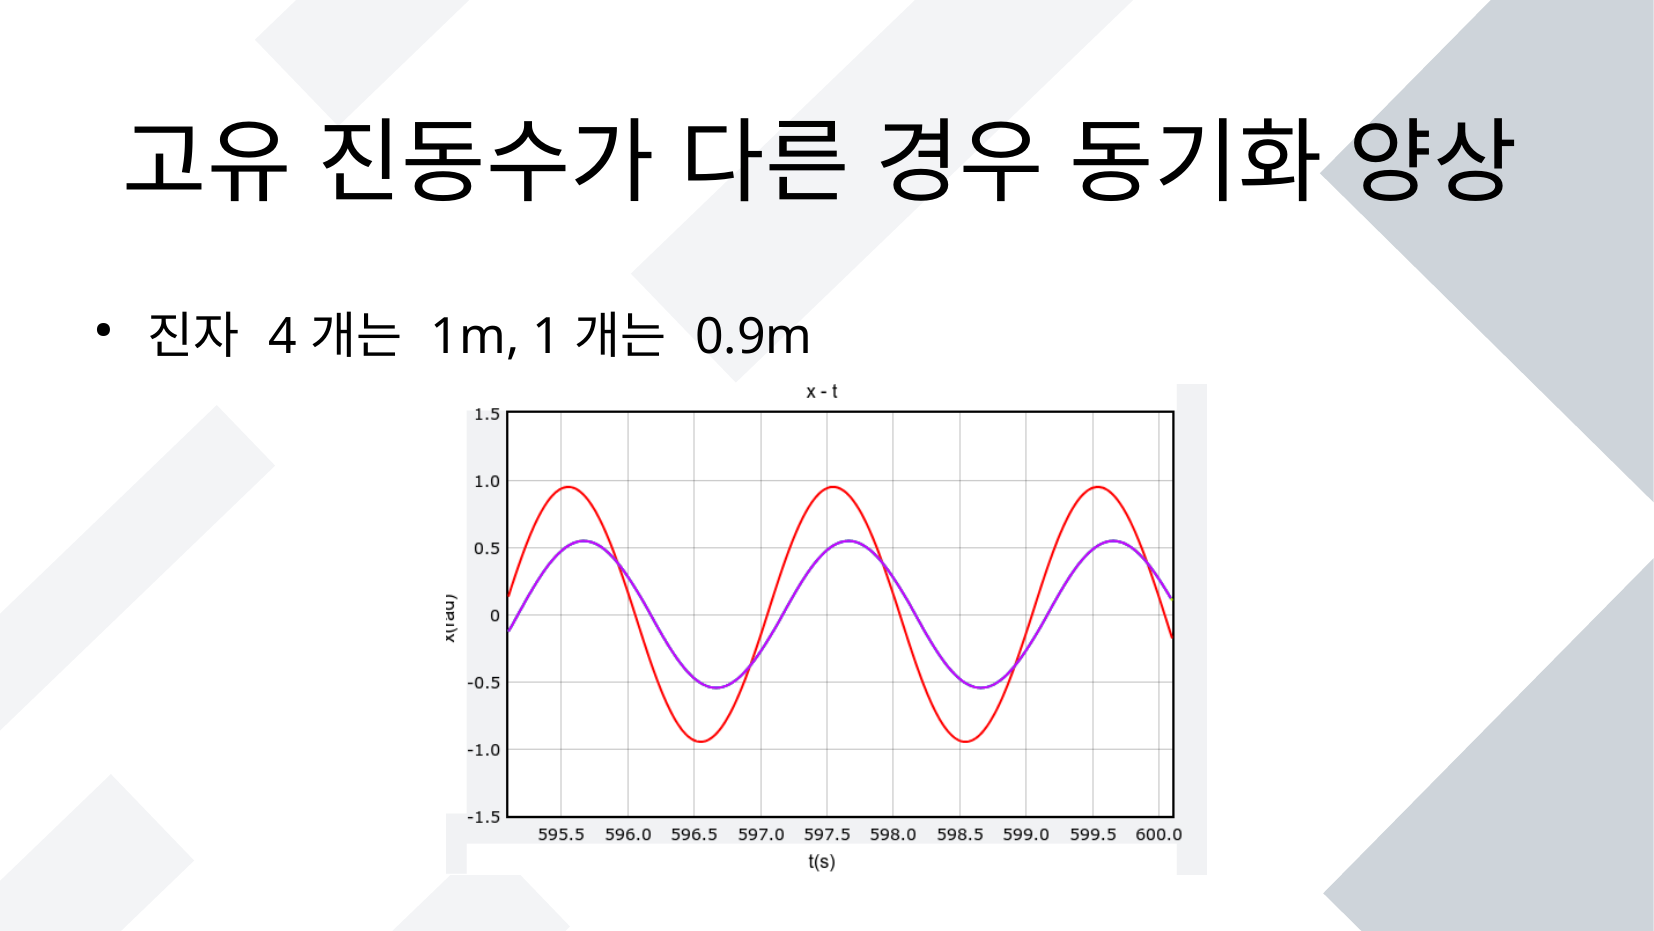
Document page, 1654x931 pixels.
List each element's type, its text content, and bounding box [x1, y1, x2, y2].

picture [446, 384, 1207, 875]
title 고유 진동수가 다른 경우 동기화 양상 [76, 76, 1565, 233]
list 진자 4개는 1m, 1개는 0.9m [76, 295, 1565, 835]
